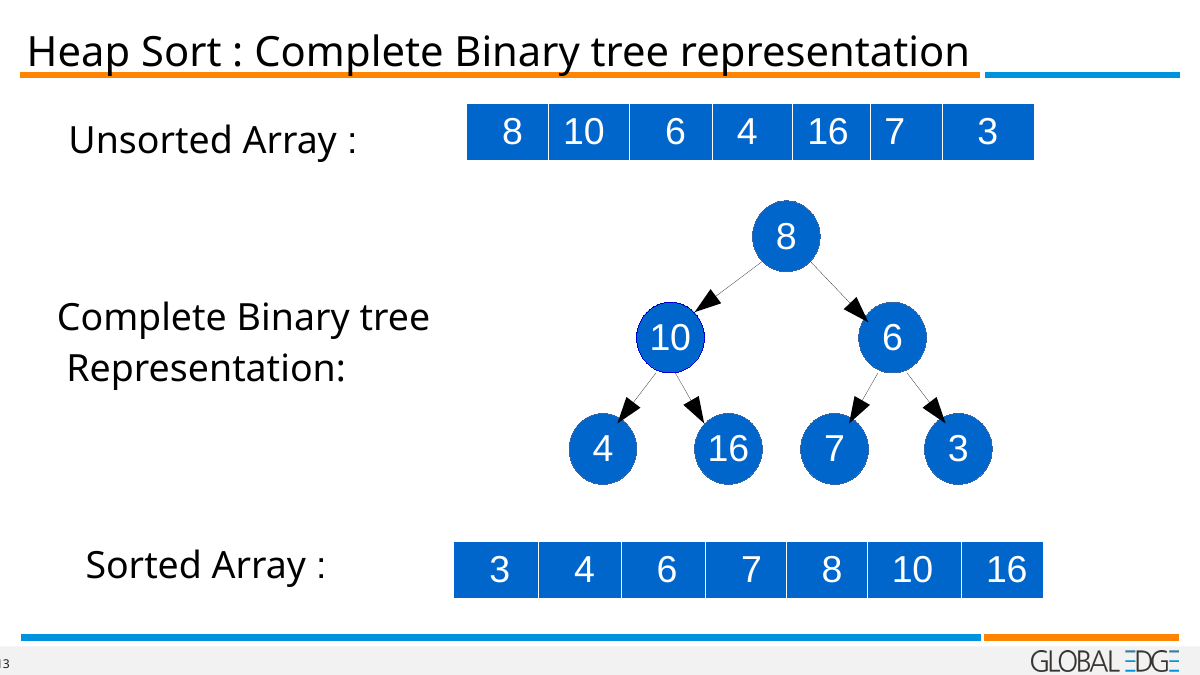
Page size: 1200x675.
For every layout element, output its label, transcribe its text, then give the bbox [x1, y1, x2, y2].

text_box 7 [800, 413, 869, 485]
table_header 3 [454, 542, 538, 598]
text_box 16 [694, 413, 763, 485]
table_header 6 [622, 542, 705, 598]
text_box 6 [858, 302, 927, 373]
text_box Complete Binary tree Representation: [42, 283, 473, 387]
table_header 7 [871, 104, 942, 160]
table_header 4 [539, 542, 621, 598]
text_box 4 [569, 413, 637, 485]
table_header 3 [943, 104, 1034, 160]
table_header 8 [787, 542, 867, 598]
text_box Heap Sort : Complete Binary tree representation [11, 14, 1069, 78]
table_header 4 [713, 104, 792, 160]
table_header 10 [868, 542, 961, 598]
table_header 6 [630, 104, 712, 160]
table_header 8 [467, 104, 548, 160]
table_header 10 [549, 104, 629, 160]
table_header 16 [962, 542, 1043, 598]
table_header 7 [706, 542, 786, 598]
text_box 10 [636, 302, 705, 373]
text_box Sorted Array : [70, 531, 361, 591]
table_header 16 [793, 104, 870, 160]
text_box Unsorted Array : [53, 106, 390, 166]
text_box 8 [752, 200, 821, 272]
picture [1031, 650, 1179, 672]
text_box 3 [924, 413, 993, 485]
